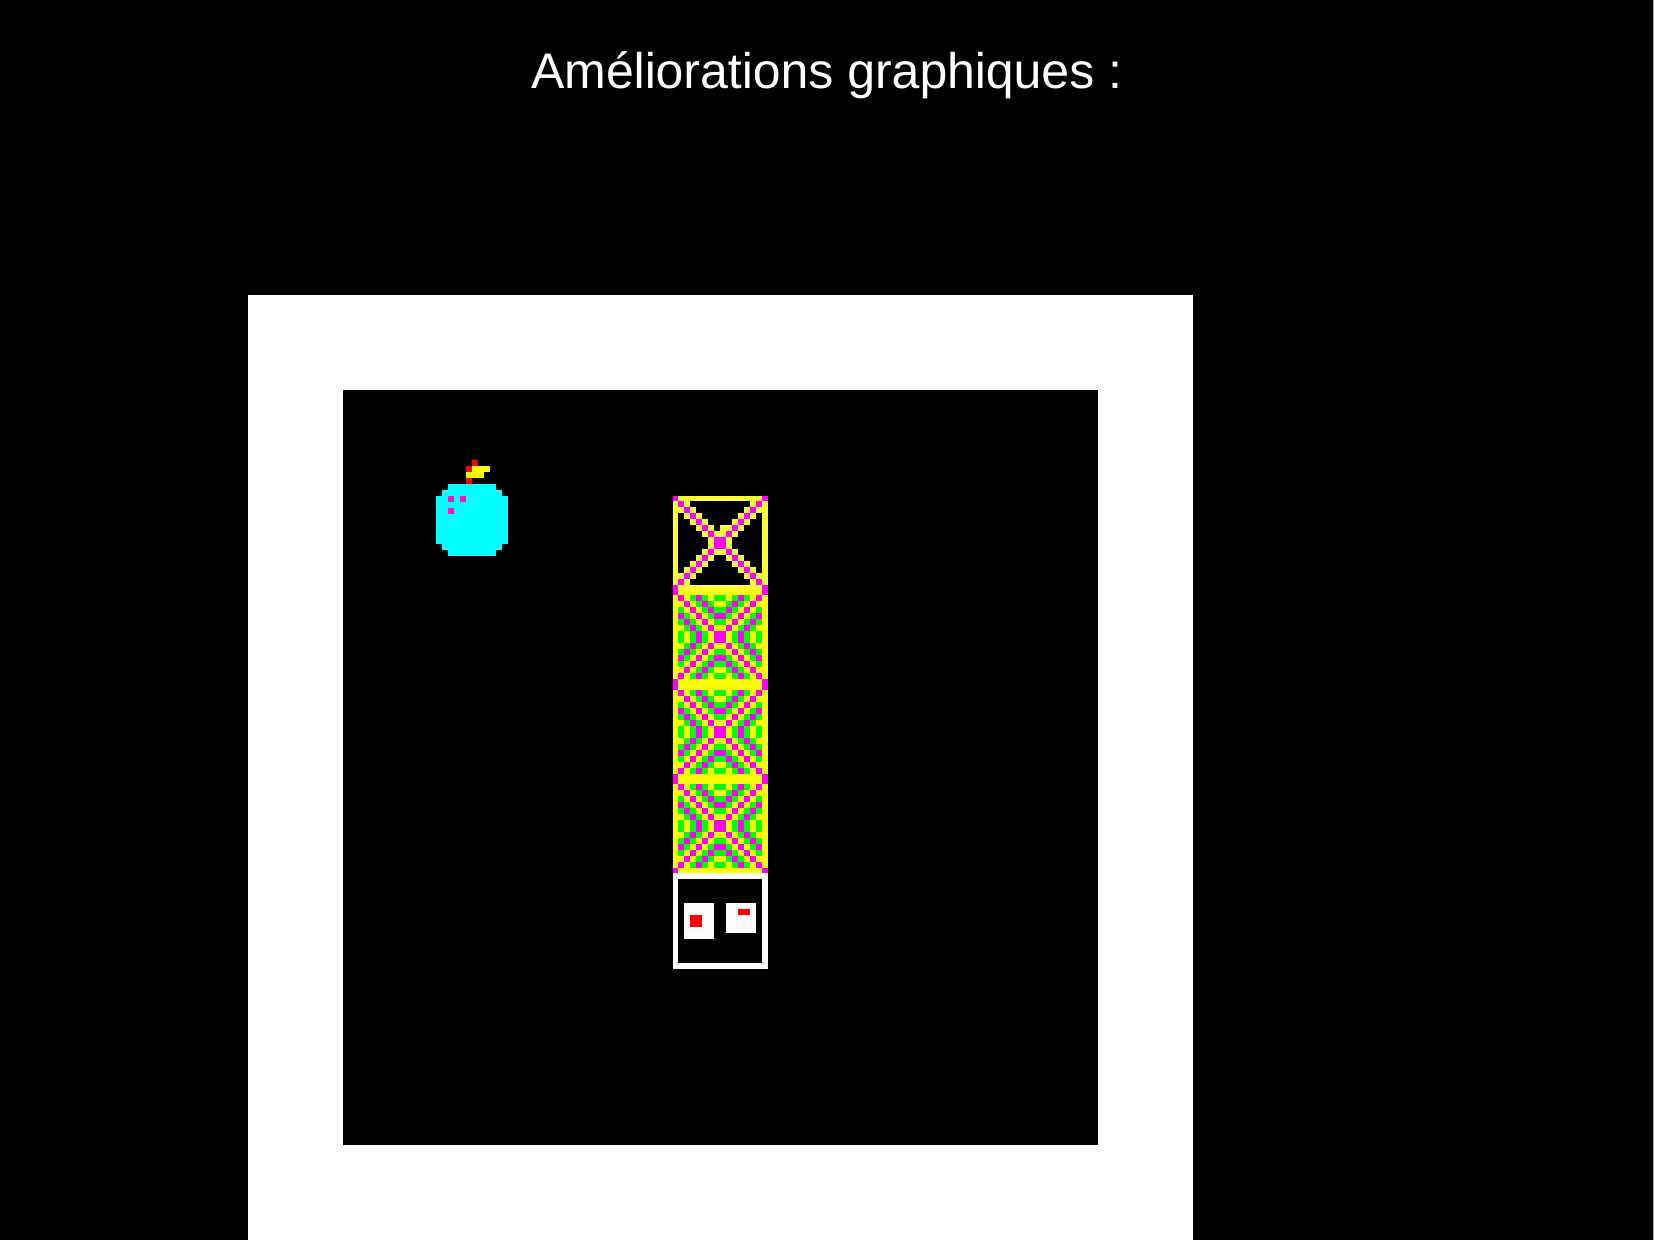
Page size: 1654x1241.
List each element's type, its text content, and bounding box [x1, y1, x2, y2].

picture [248, 295, 1193, 1241]
text_box Améliorations graphiques : [0, 35, 1654, 107]
